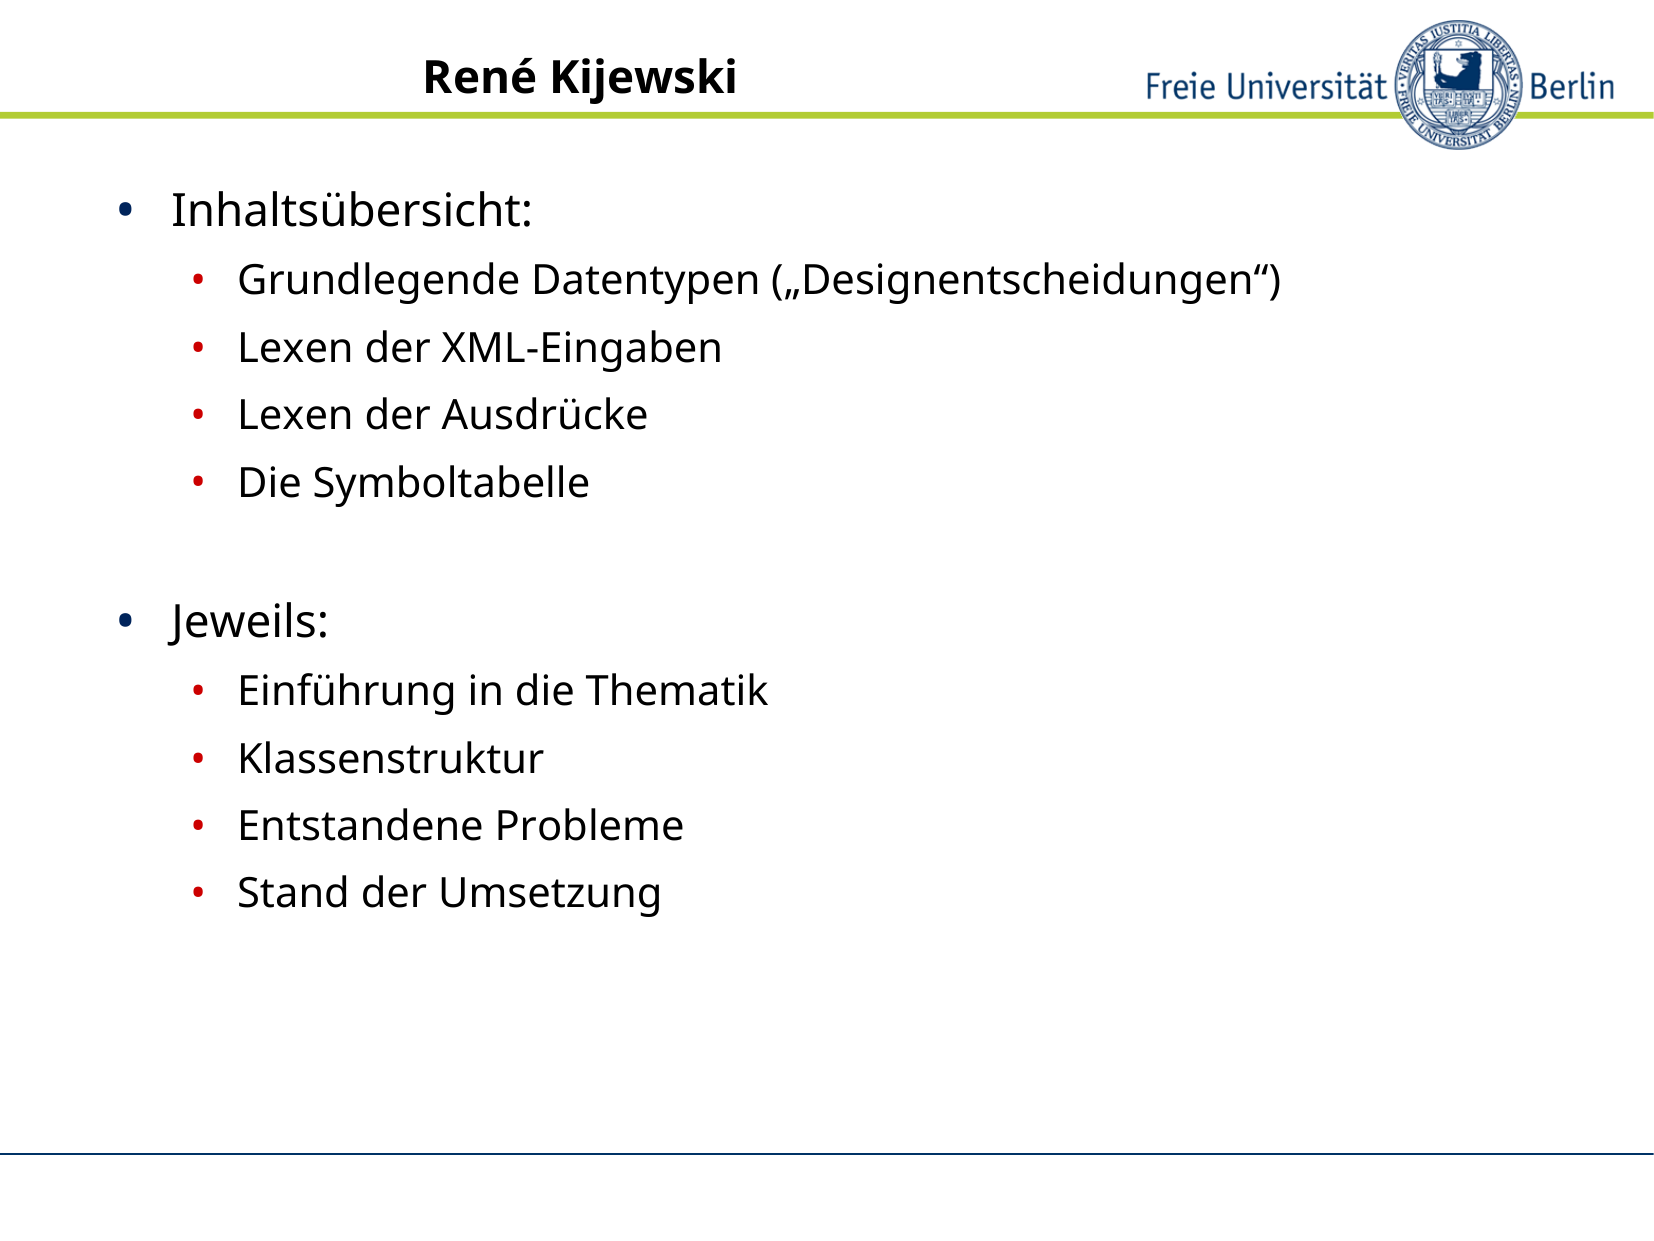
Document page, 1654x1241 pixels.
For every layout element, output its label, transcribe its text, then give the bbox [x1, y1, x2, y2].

title René Kijewski [422, 0, 1654, 152]
list Inhaltsübersicht: Grundlegende Datentypen („Designentscheidungen“) Lexen der XML-Eingaben Lexen der Ausdrücke Die Symboltabelle Jeweils: Einführung in die Thematik Klassenstruktur Entstandene Probleme Stand der Umsetzung [115, 177, 1418, 850]
